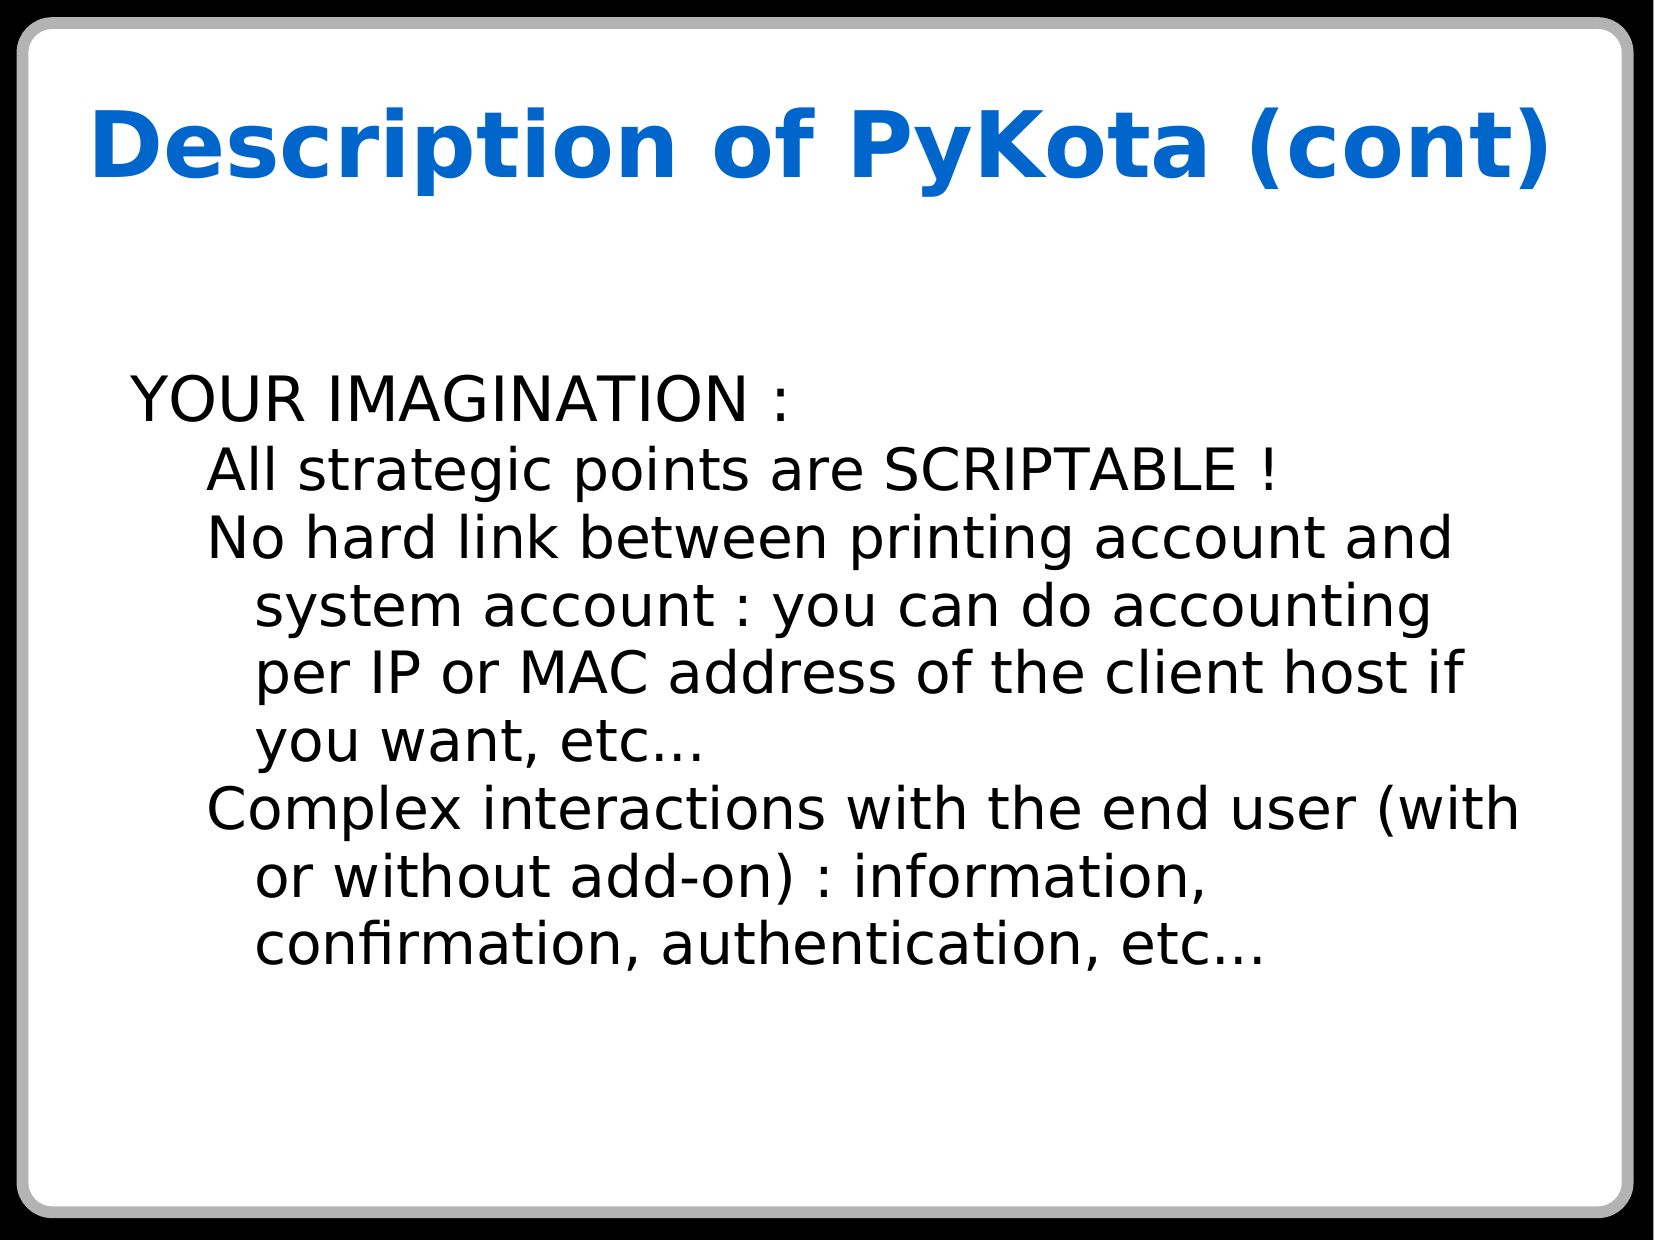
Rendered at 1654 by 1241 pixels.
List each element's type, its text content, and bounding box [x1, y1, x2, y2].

list YOUR IMAGINATION : All strategic points are SCRIPTABLE ! No hard link between printing account and system account : you can do accounting per IP or MAC address of the client host if you want, etc... Complex interactions with the end user (with or without add-on) : information, confirmation, authentication, etc... [112, 363, 1534, 1164]
title Description of PyKota (cont) [67, 91, 1577, 199]
